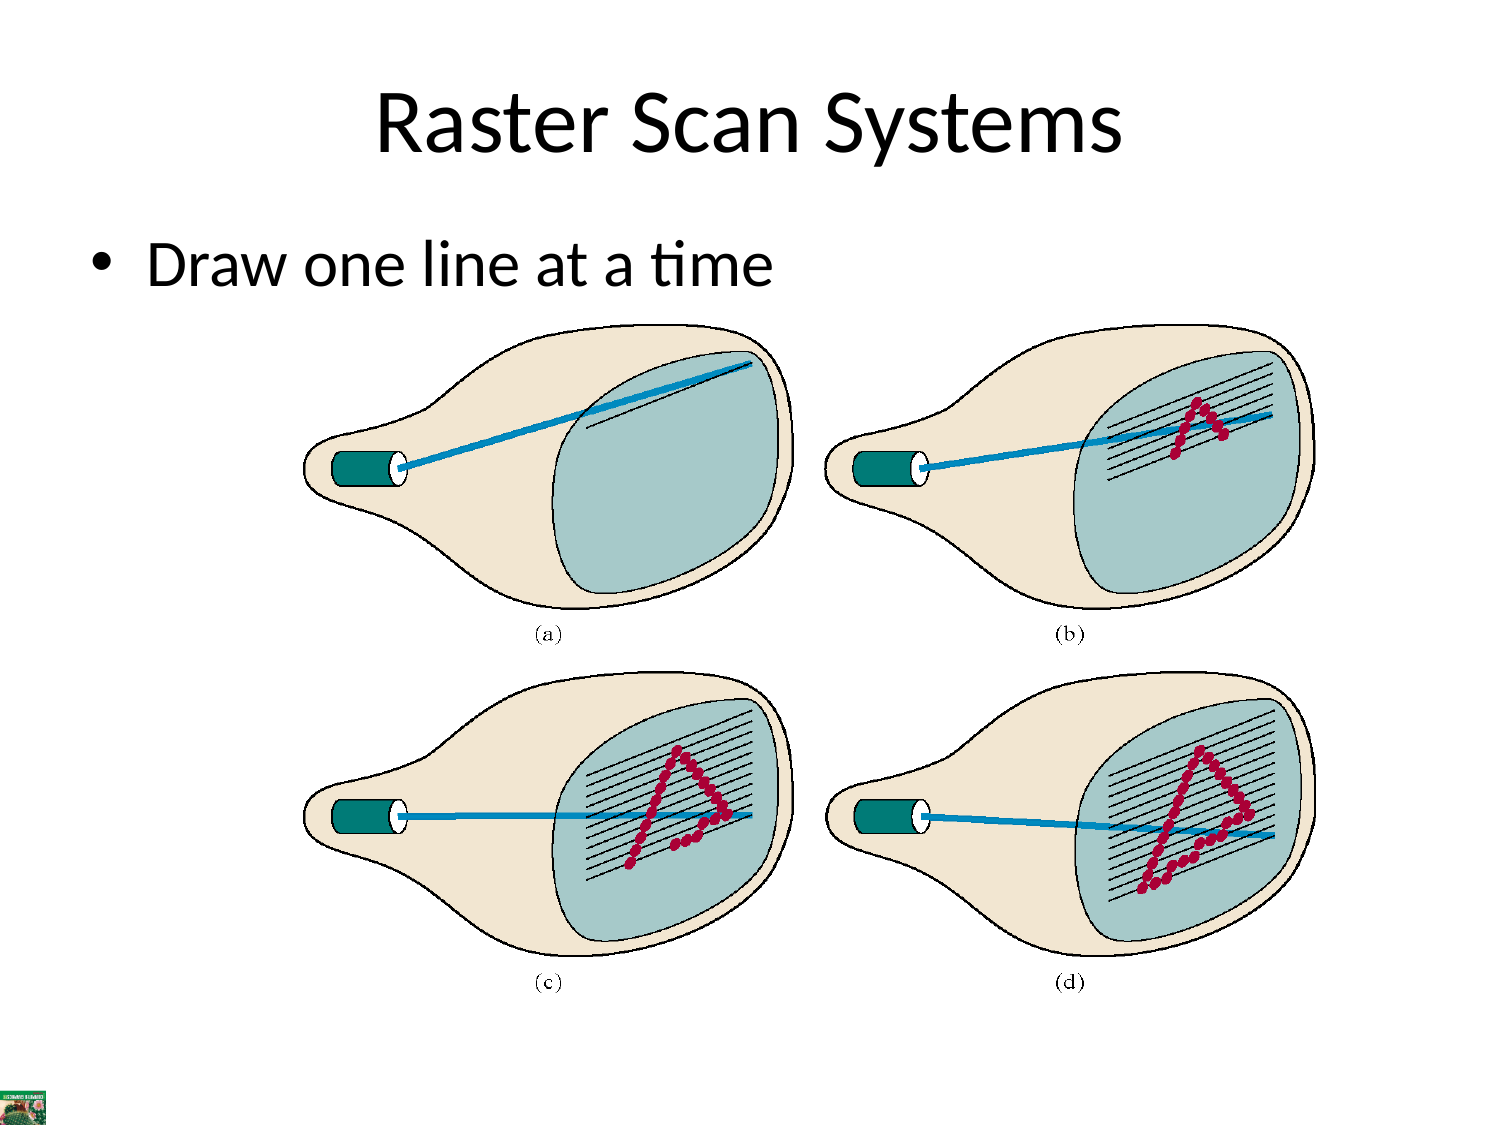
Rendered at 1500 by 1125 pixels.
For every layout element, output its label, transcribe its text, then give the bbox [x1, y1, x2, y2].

picture [255, 299, 1350, 1012]
list Draw one line at a time [75, 212, 1425, 955]
picture [0, 1090, 46, 1125]
title Raster Scan Systems [75, 45, 1425, 188]
